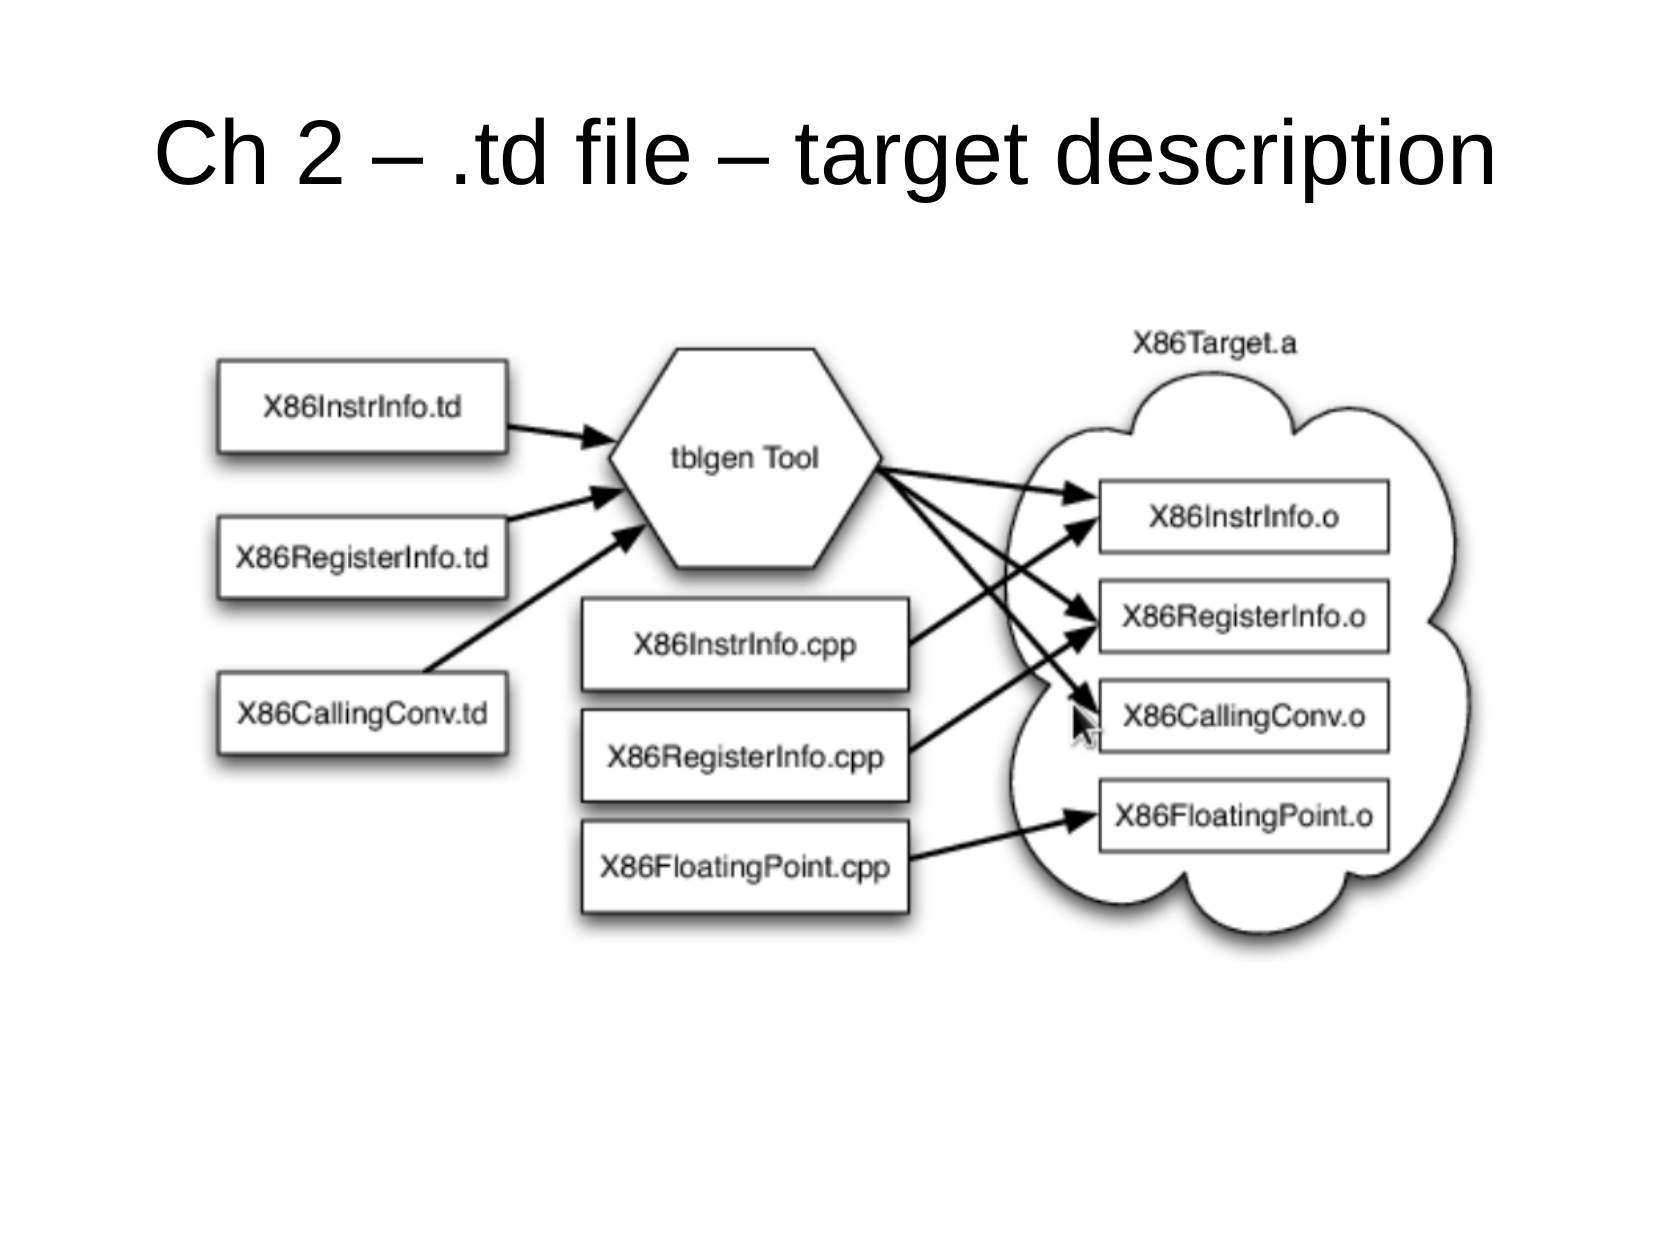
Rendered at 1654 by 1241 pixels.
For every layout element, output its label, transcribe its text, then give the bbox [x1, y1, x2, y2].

picture [175, 292, 1504, 962]
title Ch 2 – .td file – target description [82, 49, 1571, 257]
